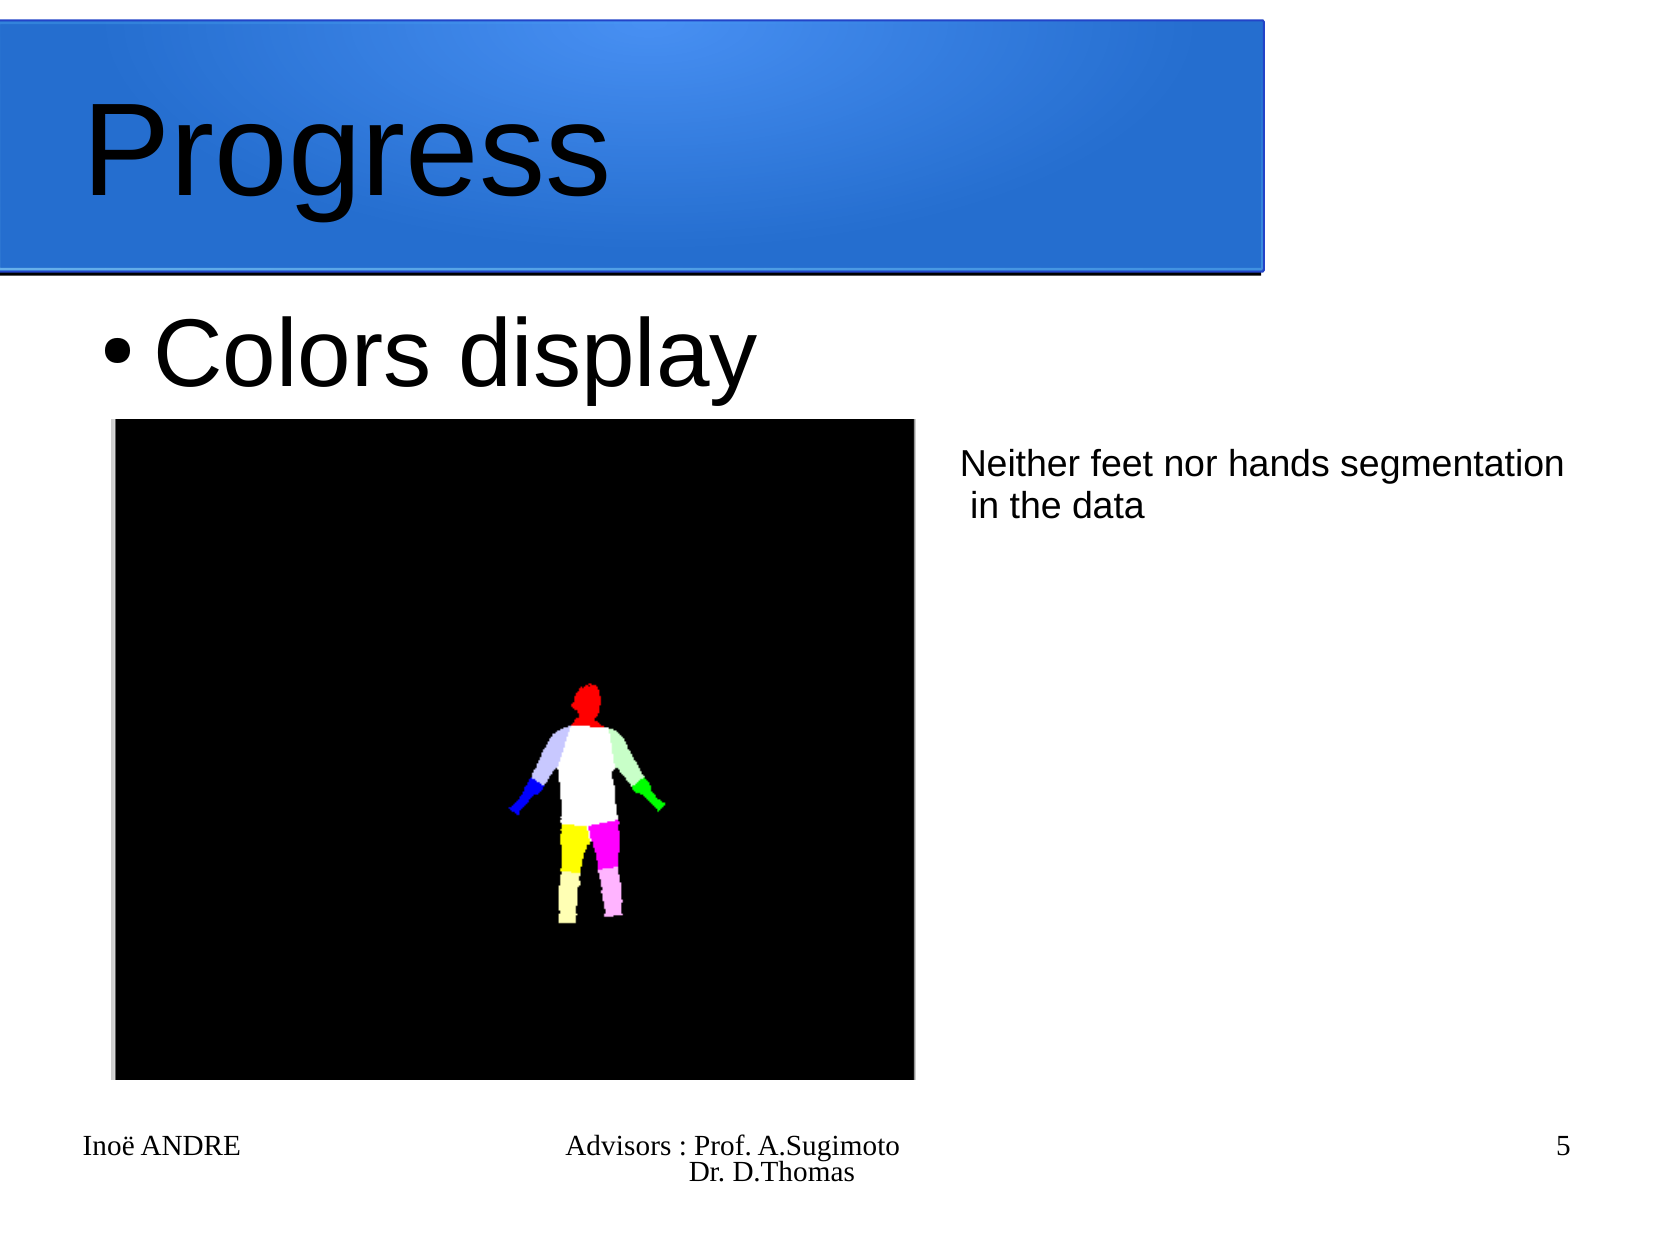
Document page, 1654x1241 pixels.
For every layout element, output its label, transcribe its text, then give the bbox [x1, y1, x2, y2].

list Colors display [82, 299, 1571, 1019]
text_box Neither feet nor hands segmentation in the data [945, 435, 1591, 534]
picture [111, 419, 916, 1080]
title Progress [82, 47, 1235, 252]
